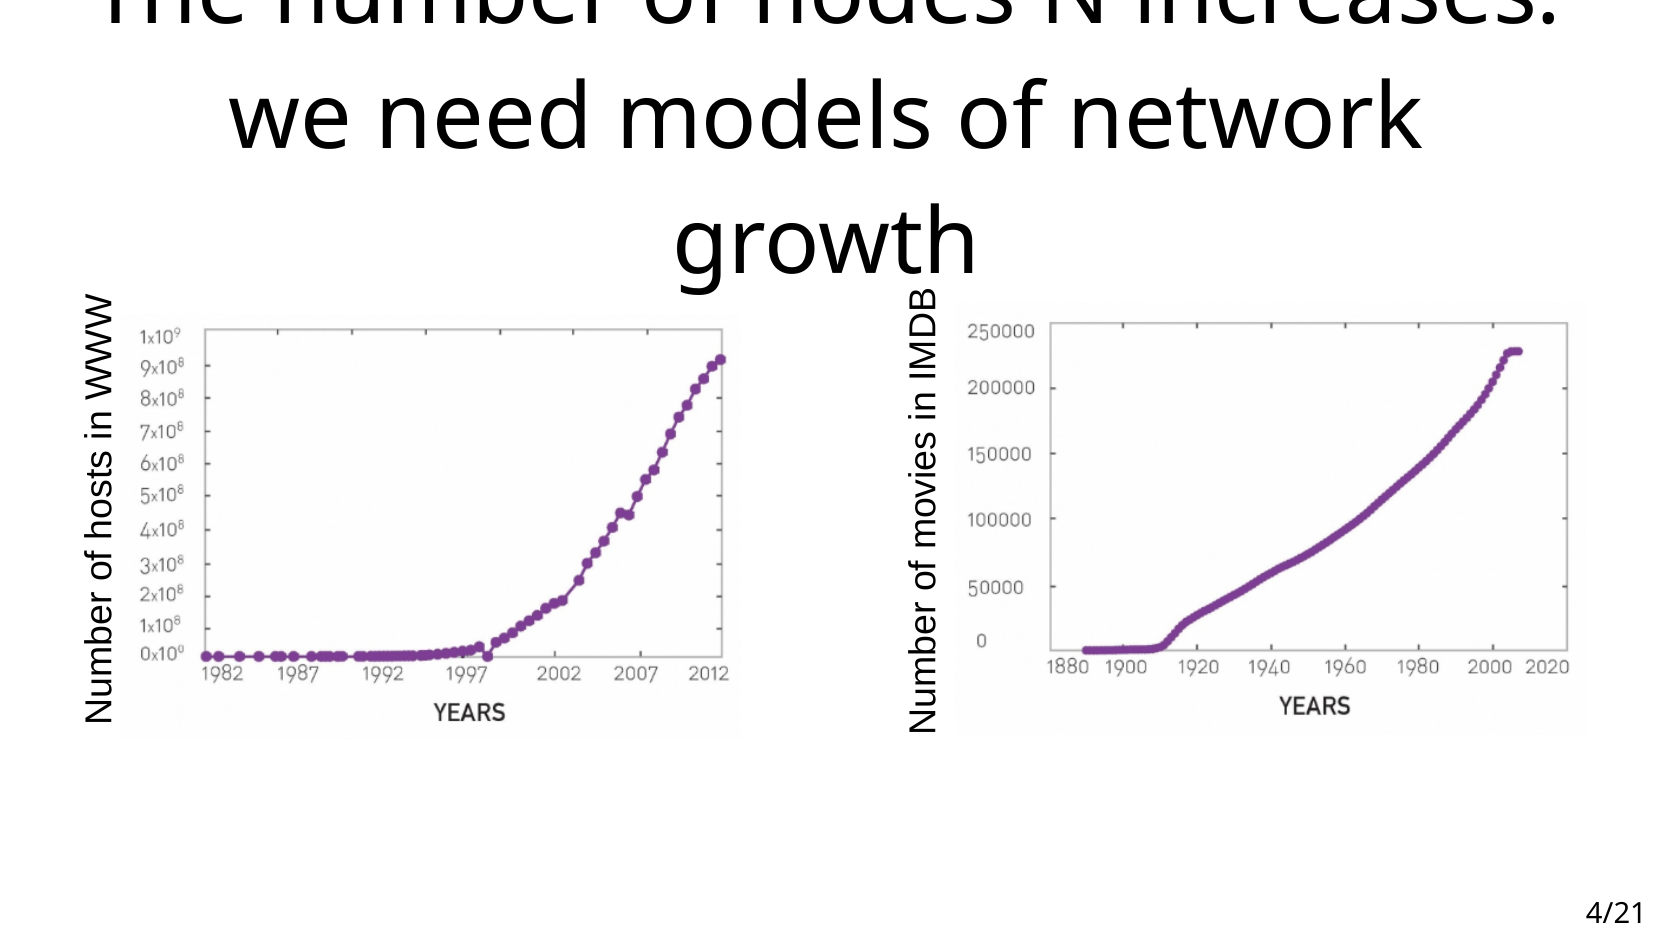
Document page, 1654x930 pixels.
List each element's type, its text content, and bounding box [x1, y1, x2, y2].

picture [955, 302, 1587, 736]
text_box Number of hosts in WWW [69, 94, 127, 740]
text_box Number of movies in IMDB [893, 90, 951, 751]
picture [127, 314, 741, 740]
title The number of nodes N increases: we need models of network growth [82, 0, 1571, 243]
